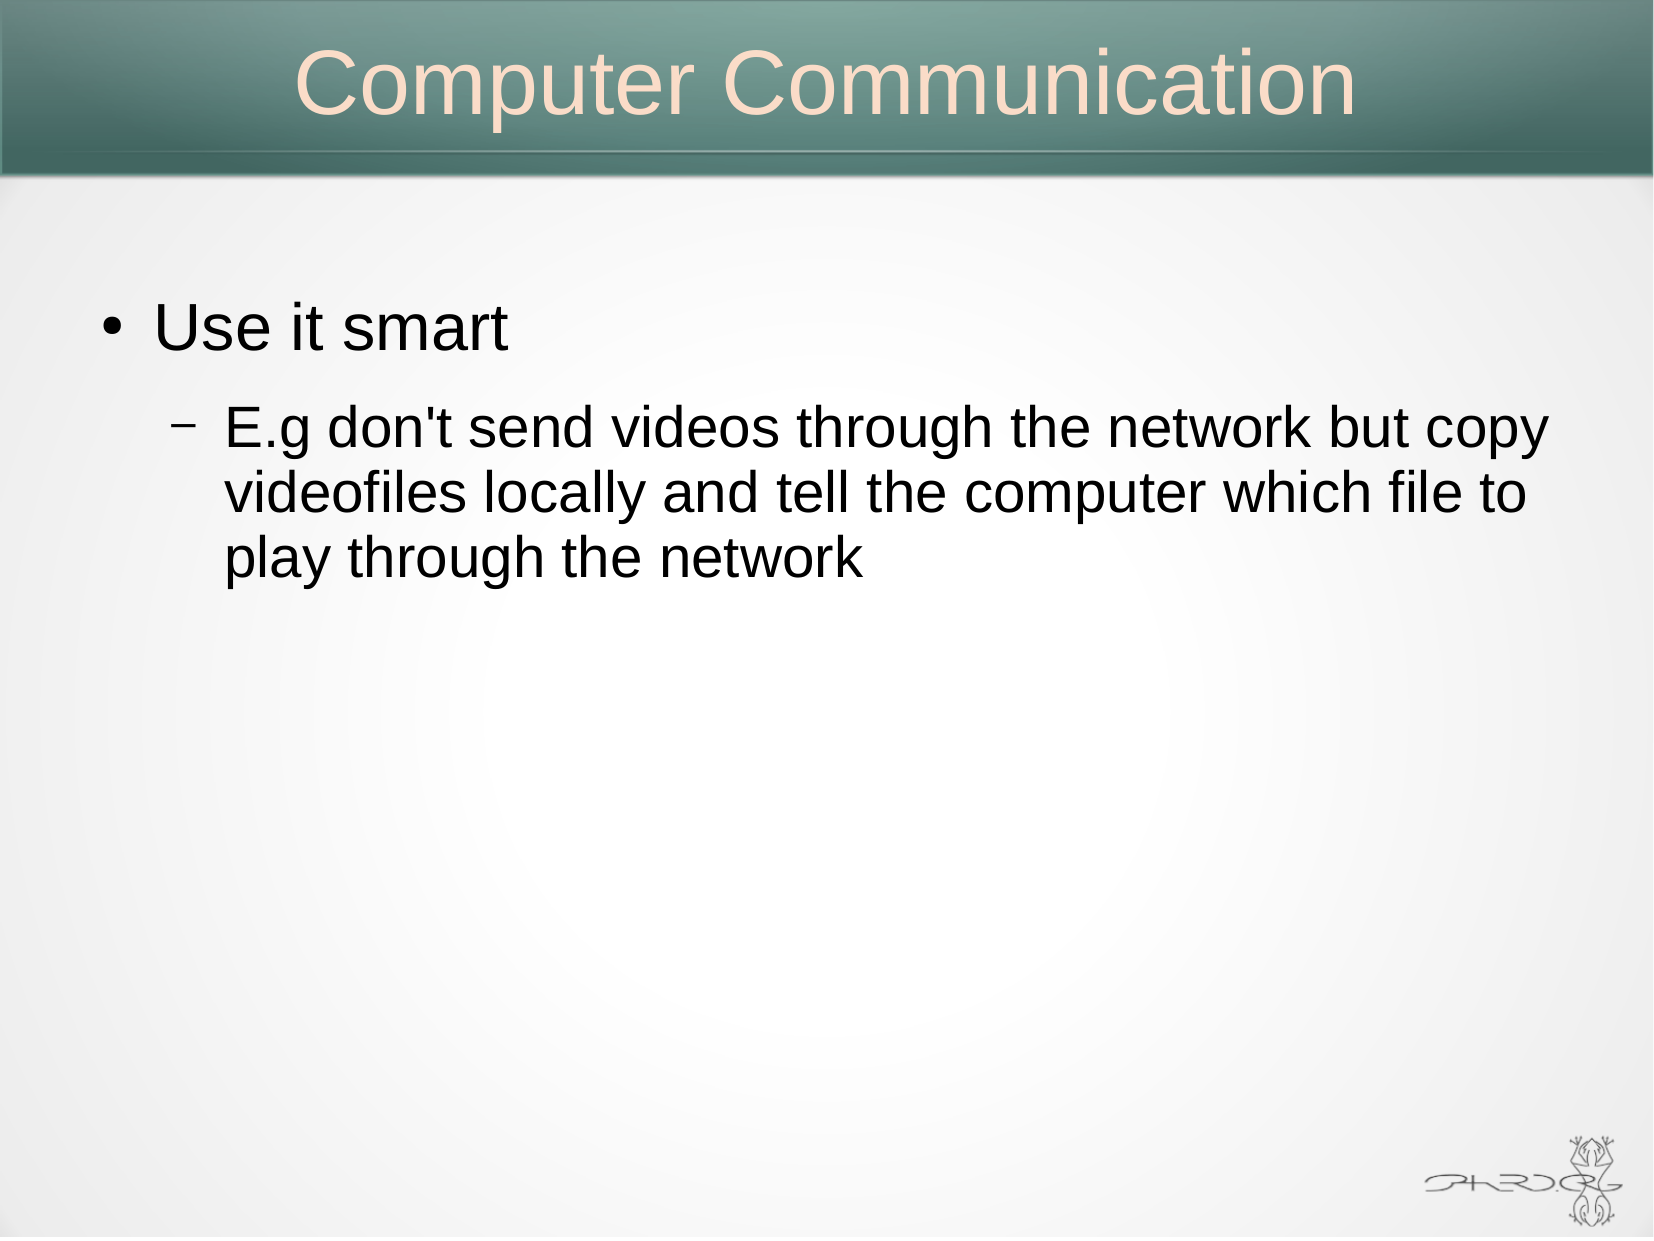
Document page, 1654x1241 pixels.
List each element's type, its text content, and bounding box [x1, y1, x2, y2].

list Use it smart E.g don't send videos through the network but copy videofiles locally and tell the computer which file to play through the network [82, 290, 1571, 1010]
picture [0, 0, 1654, 1237]
title Computer Communication [82, 11, 1571, 154]
